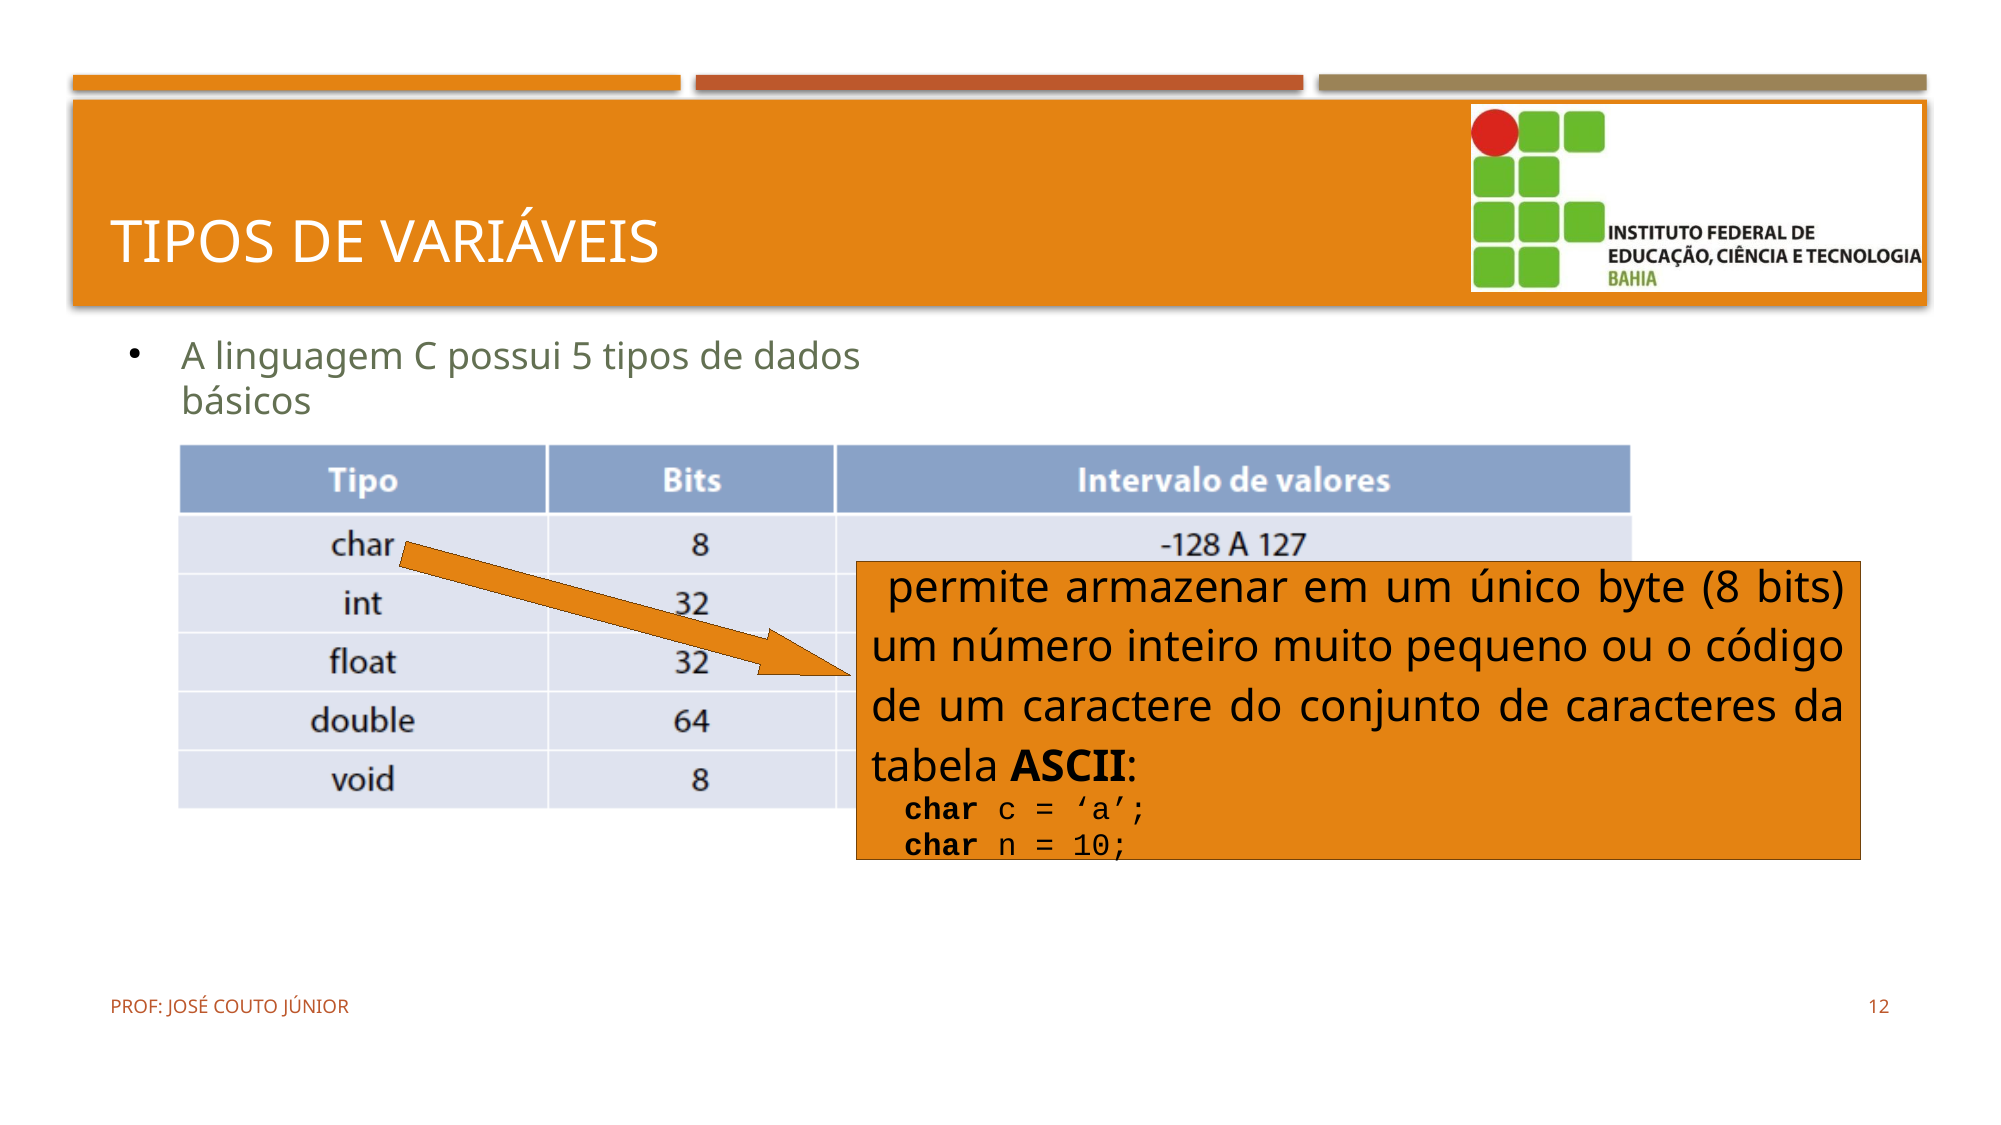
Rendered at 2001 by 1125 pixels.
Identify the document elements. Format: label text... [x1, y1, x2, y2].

picture [177, 442, 1634, 812]
text_box [399, 541, 851, 676]
list A linguagem C possui 5 tipos de dados básicos [95, 324, 985, 921]
text_box permite armazenar em um único byte (8 bits) um número inteiro muito pequeno ou o código de um caractere do con­junto de caracteres da tabela ASCII: char c = ‘a’; char n = 10; [856, 561, 1861, 860]
footer Prof: José Couto Júnior [95, 976, 1230, 1037]
picture [1471, 104, 1922, 292]
list [1033, 378, 1923, 975]
title tipos de Variáveis [95, 119, 1471, 282]
